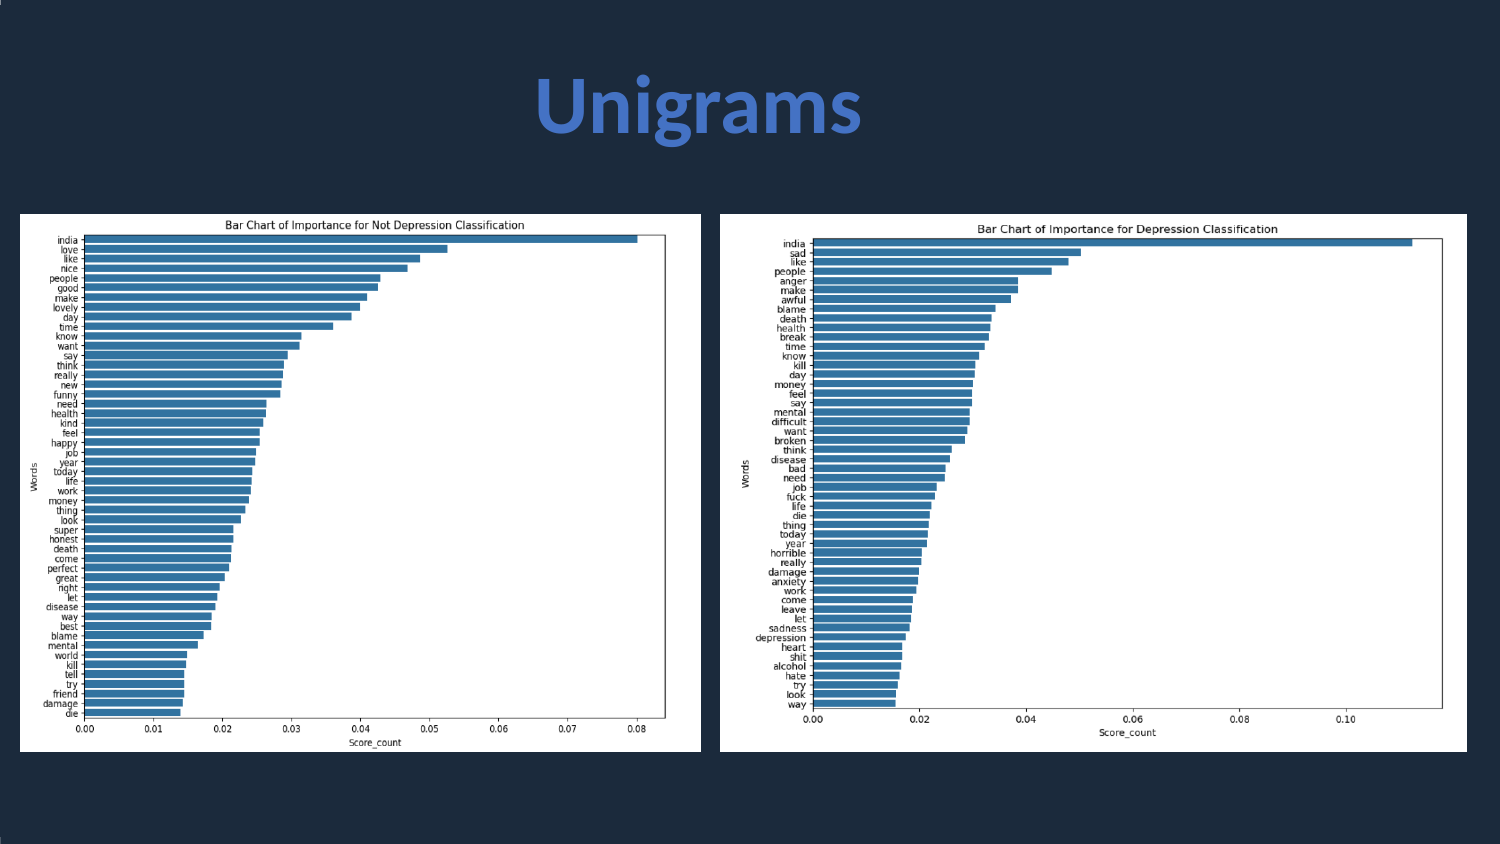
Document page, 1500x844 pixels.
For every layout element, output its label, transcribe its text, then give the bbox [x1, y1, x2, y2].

text_box Unigrams [534, 32, 866, 168]
picture [0, 0, 1500, 844]
